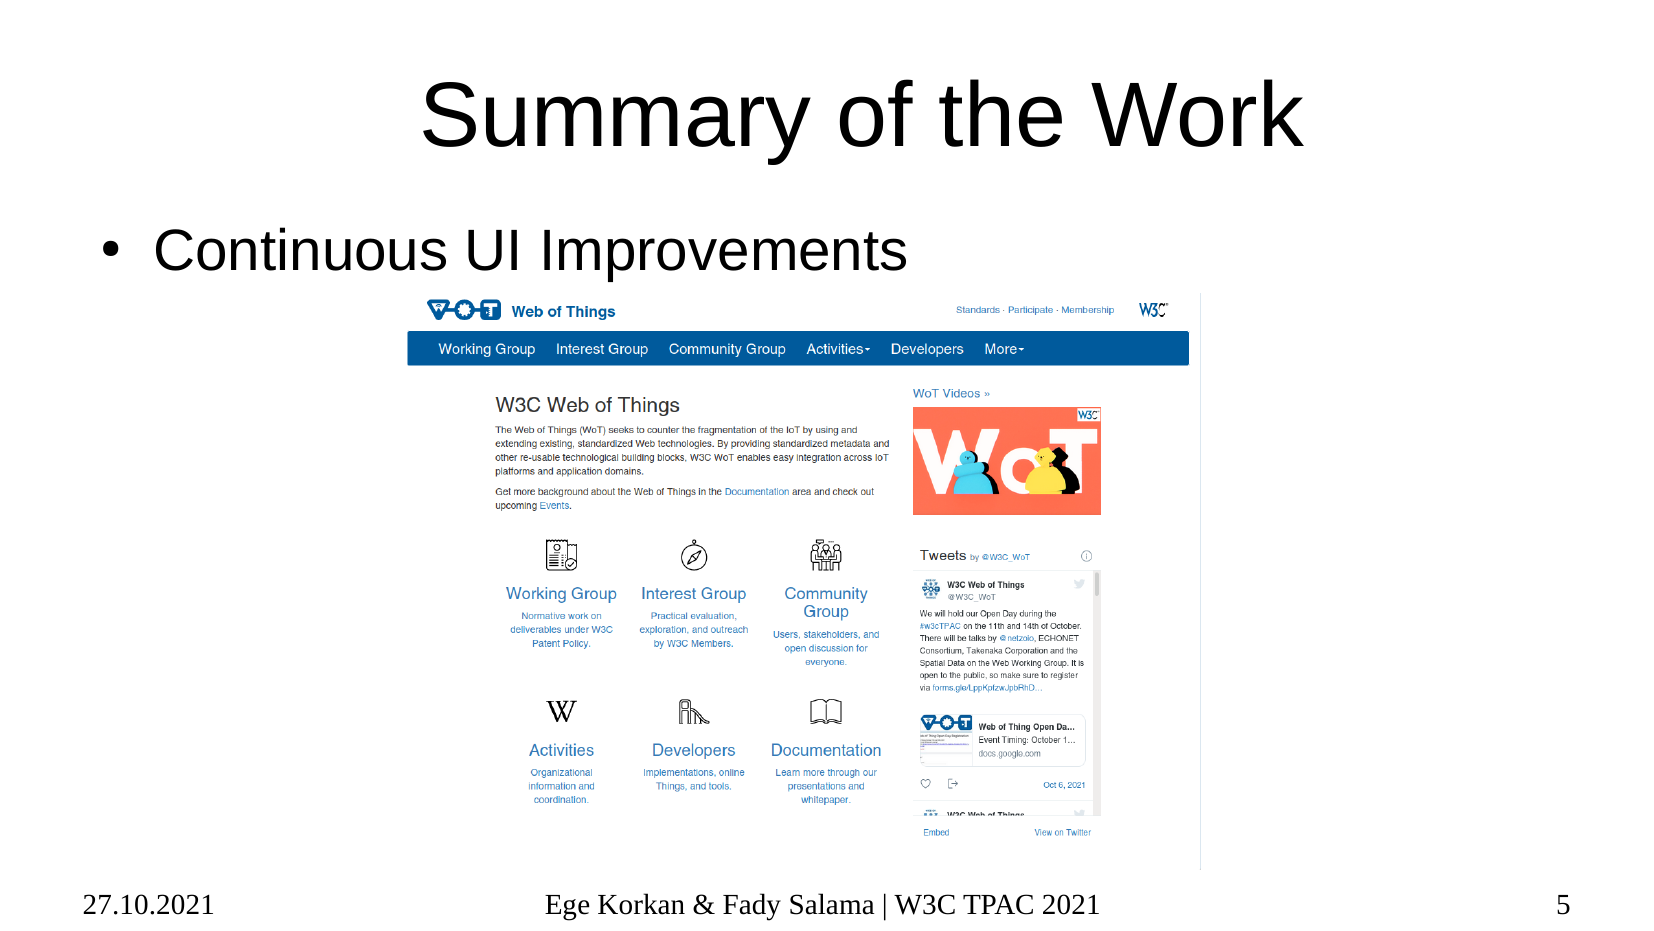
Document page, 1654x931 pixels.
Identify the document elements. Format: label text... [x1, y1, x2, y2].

picture [405, 293, 1201, 870]
list Continuous UI Improvements [82, 217, 1571, 758]
title Summary of the Work [82, 37, 1571, 193]
